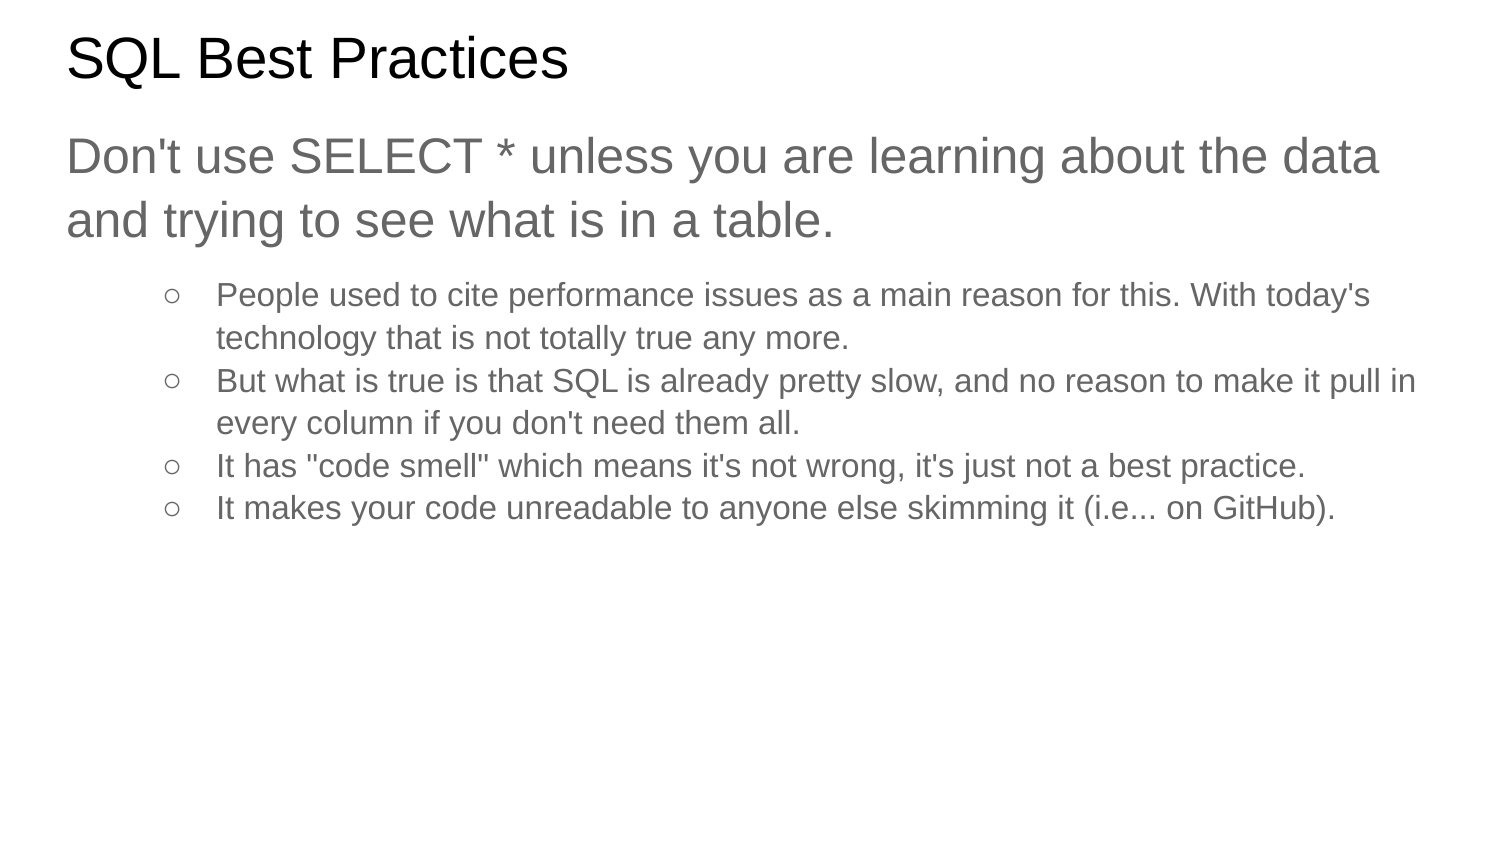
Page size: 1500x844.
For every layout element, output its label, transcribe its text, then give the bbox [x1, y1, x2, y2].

list Don't use SELECT * unless you are learning about the data and trying to see what is in a table. People used to cite performance issues as a main reason for this. With today's technology that is not totally true any more. But what is true is that SQL is already pretty slow, and no reason to make it pull in every column if you don't need them all. It has "code smell" which means it's not wrong, it's just not a best practice. It makes your code unreadable to anyone else skimming it (i.e... on GitHub). [51, 105, 1449, 752]
title SQL Best Practices [51, 10, 1449, 105]
